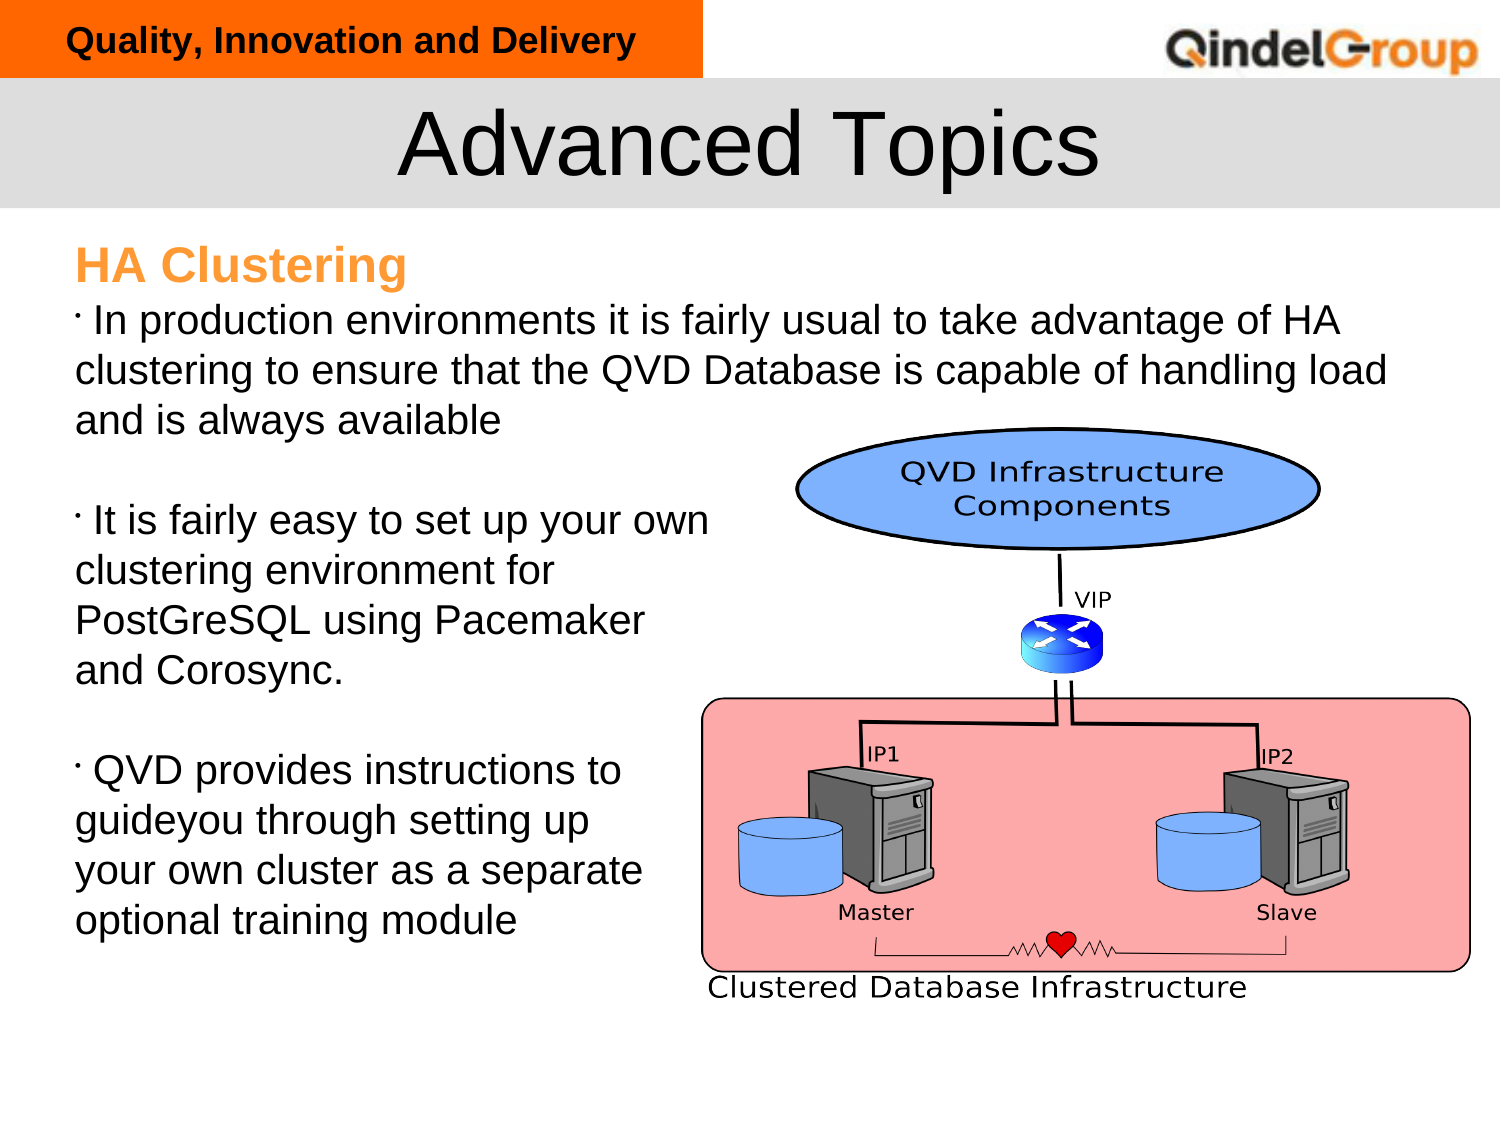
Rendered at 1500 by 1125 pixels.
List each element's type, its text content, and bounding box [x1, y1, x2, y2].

picture [1163, 23, 1481, 78]
text_box HA Clustering In production environments it is fairly usual to take advantage of HA clustering to ensure that the QVD Database is capable of handling load and is always available It is fairly easy to set up your own clustering environment for PostGreSQL using Pacemaker and Corosync. QVD provides instructions to guideyou through setting up your own cluster as a separate optional training module [60, 224, 1426, 1051]
picture [701, 427, 1471, 998]
title Advanced Topics [75, 45, 1426, 224]
